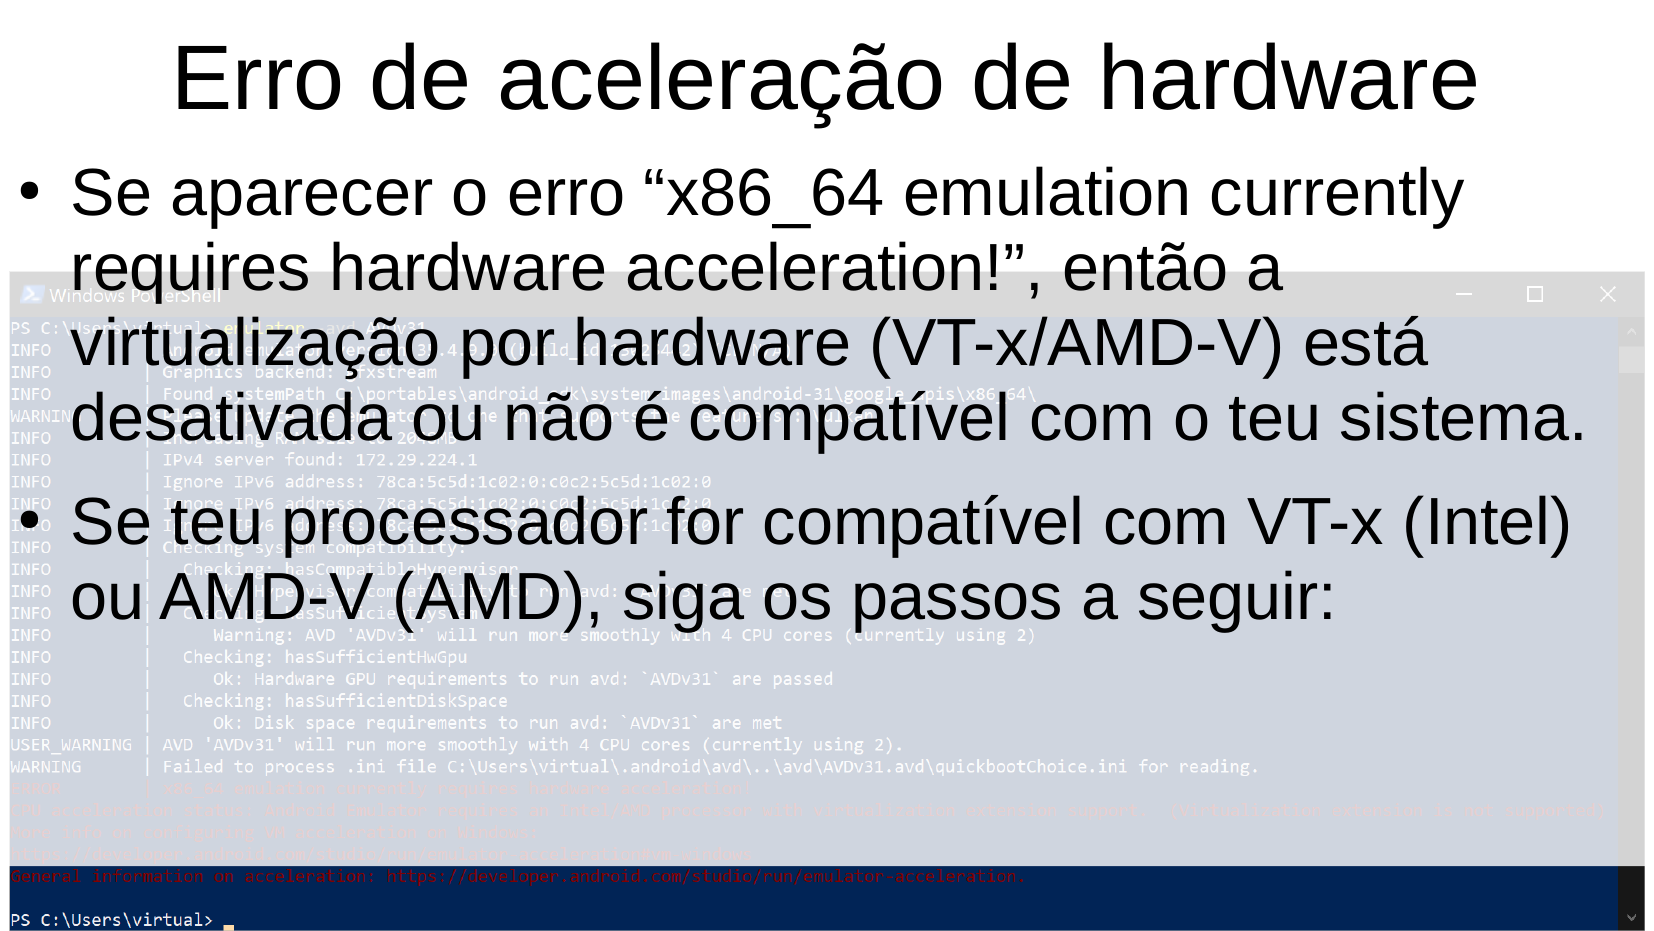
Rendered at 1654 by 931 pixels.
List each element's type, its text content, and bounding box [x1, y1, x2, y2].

picture [9, 867, 1645, 931]
list Se aparecer o erro “x86_64 emulation currently requires hardware acceleration!”, então a virtualização por hardware (VT-x/AMD-V) está desativada ou não é compatível com o teu sistema. Se teu processador for compatível com VT-x (Intel) ou AMD-V (AMD), siga os passos a seguir: [0, 155, 1654, 867]
title Erro de aceleração de hardware [0, 0, 1654, 155]
